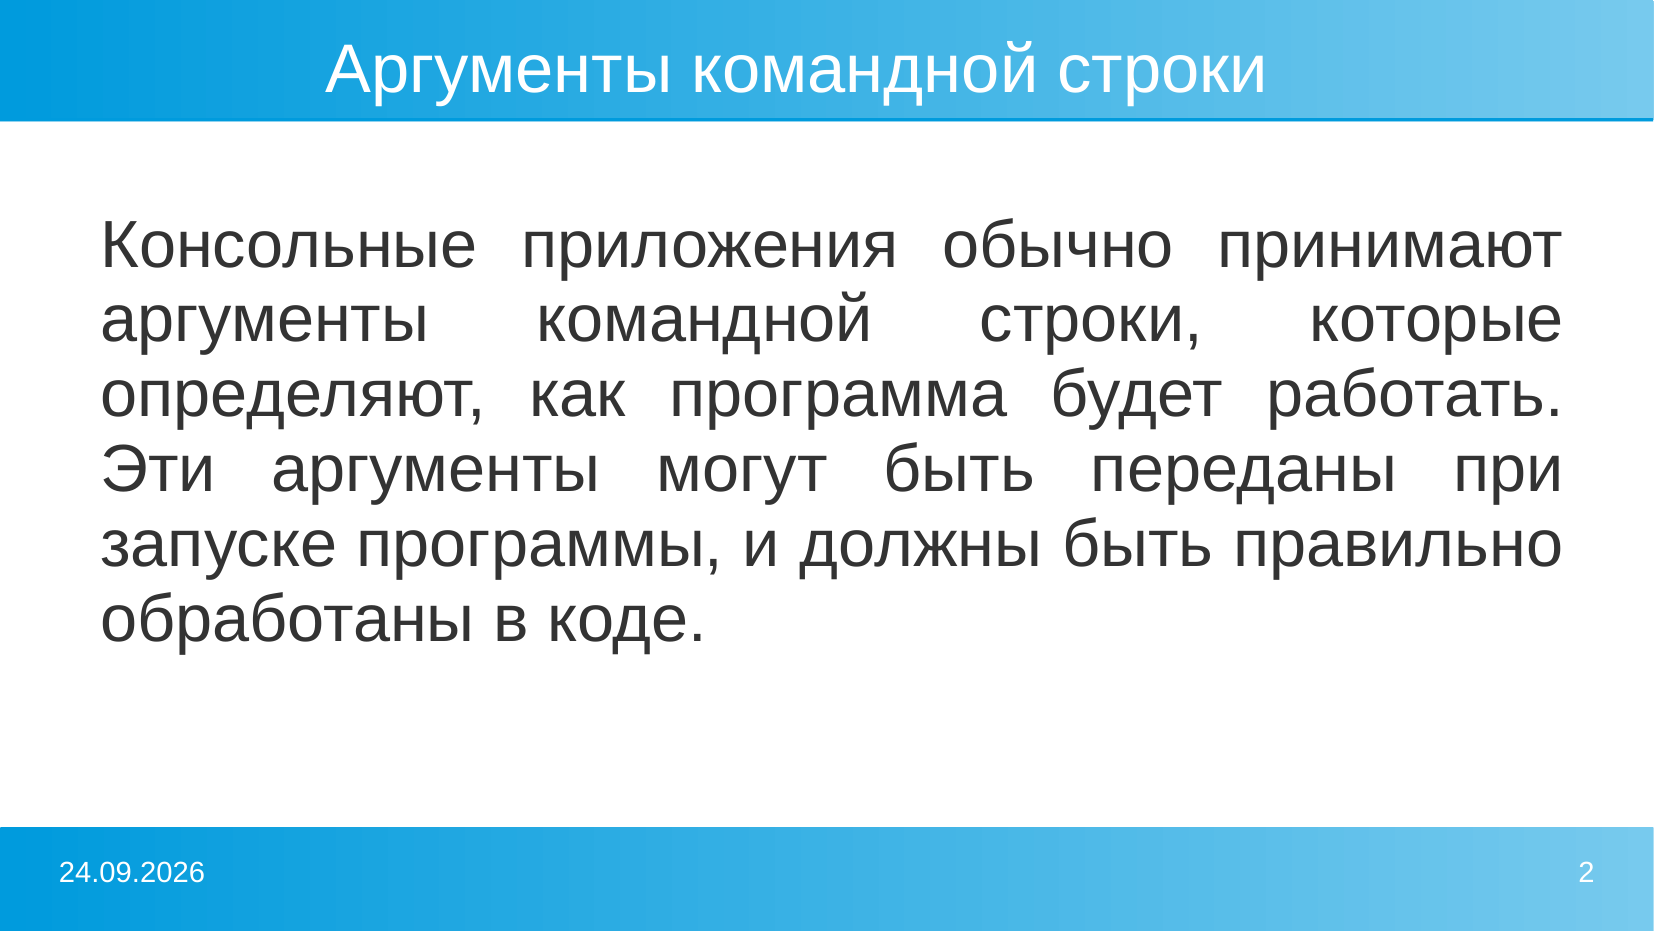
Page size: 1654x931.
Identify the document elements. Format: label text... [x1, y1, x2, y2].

list Консольные приложения обычно принимают аргументы командной строки, которые определяют, как программа будет работать. Эти аргументы могут быть переданы при запуске программы, и должны быть правильно обработаны в коде. [29, 206, 1565, 798]
title Аргументы командной строки [29, 29, 1565, 108]
